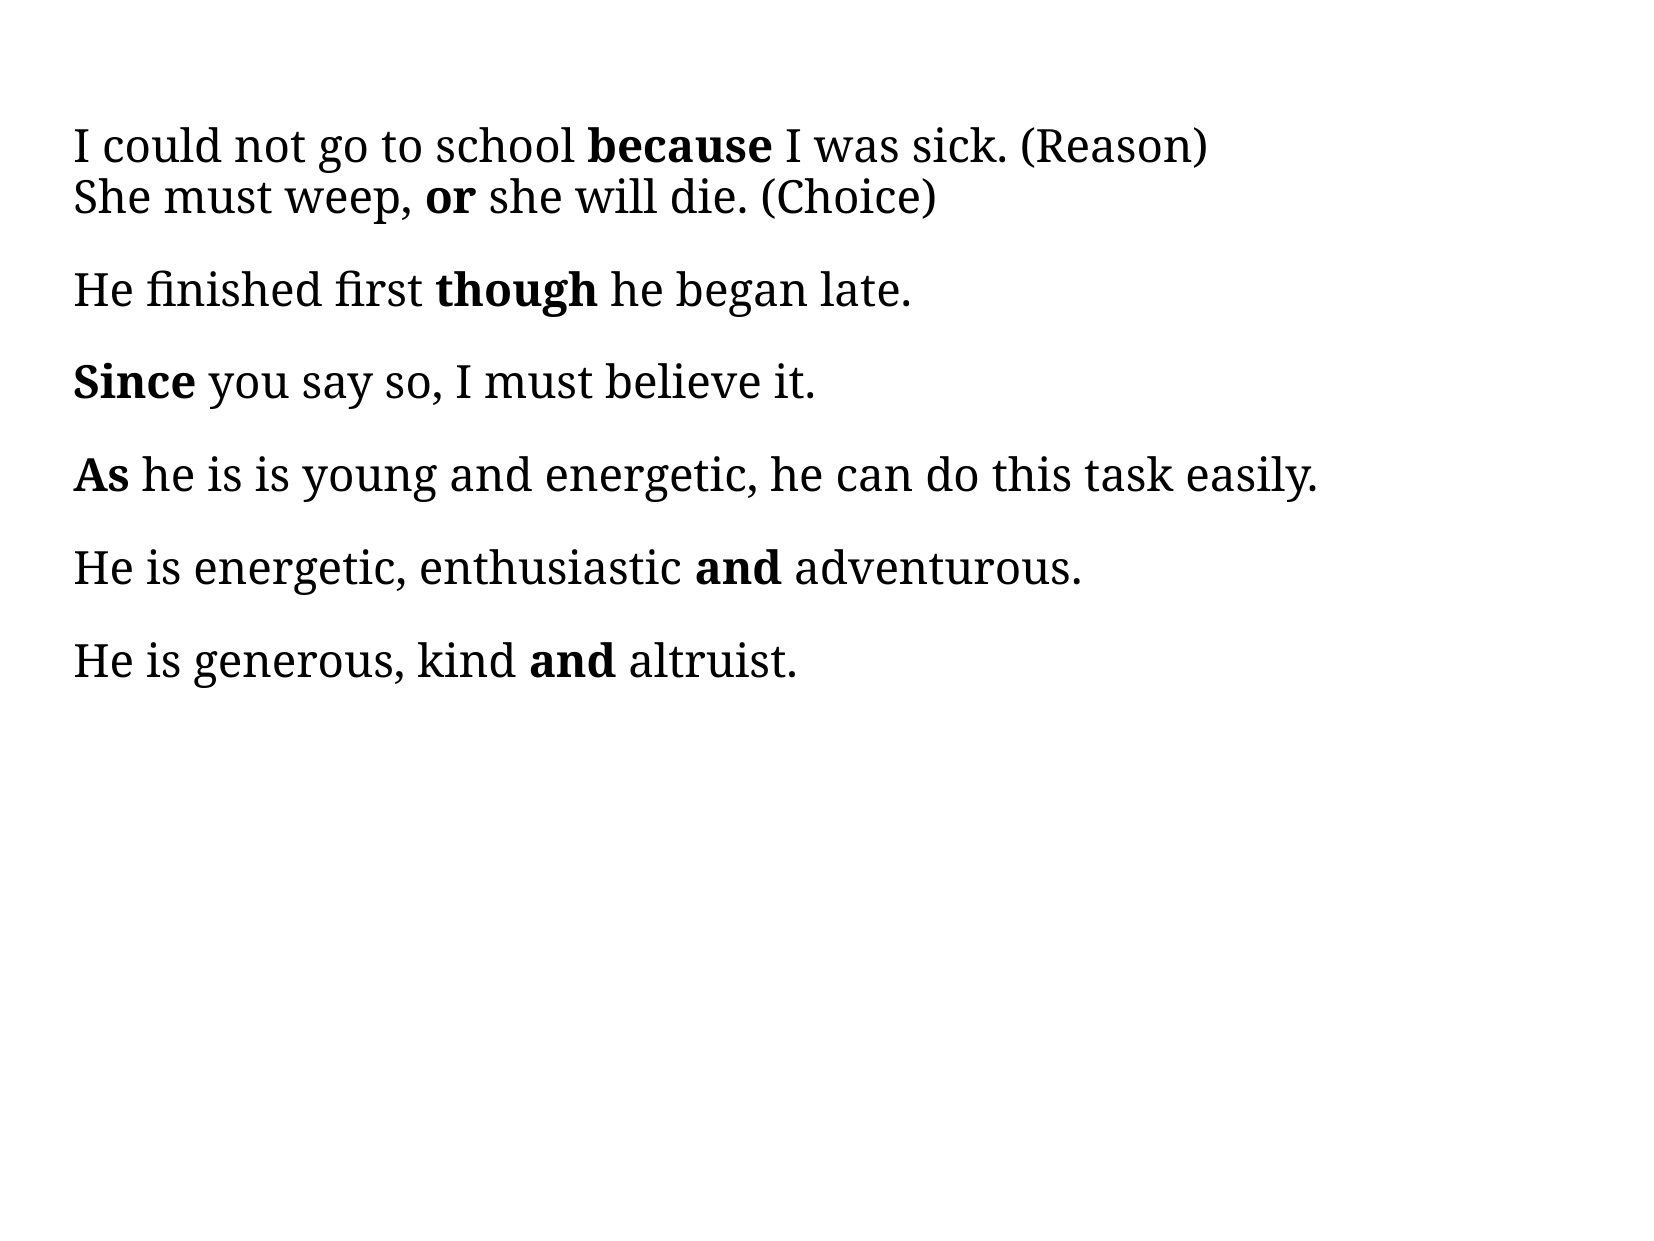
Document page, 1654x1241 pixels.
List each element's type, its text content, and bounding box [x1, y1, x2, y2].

text_box I could not go to school because I was sick. (Reason) She must weep, or she will die. (Choice) He finished first though he began late. Since you say so, I must believe it. As he is is young and energetic, he can do this task easily. He is energetic, enthusiastic and adventurous. He is generous, kind and altruist. [71, 120, 1560, 1140]
